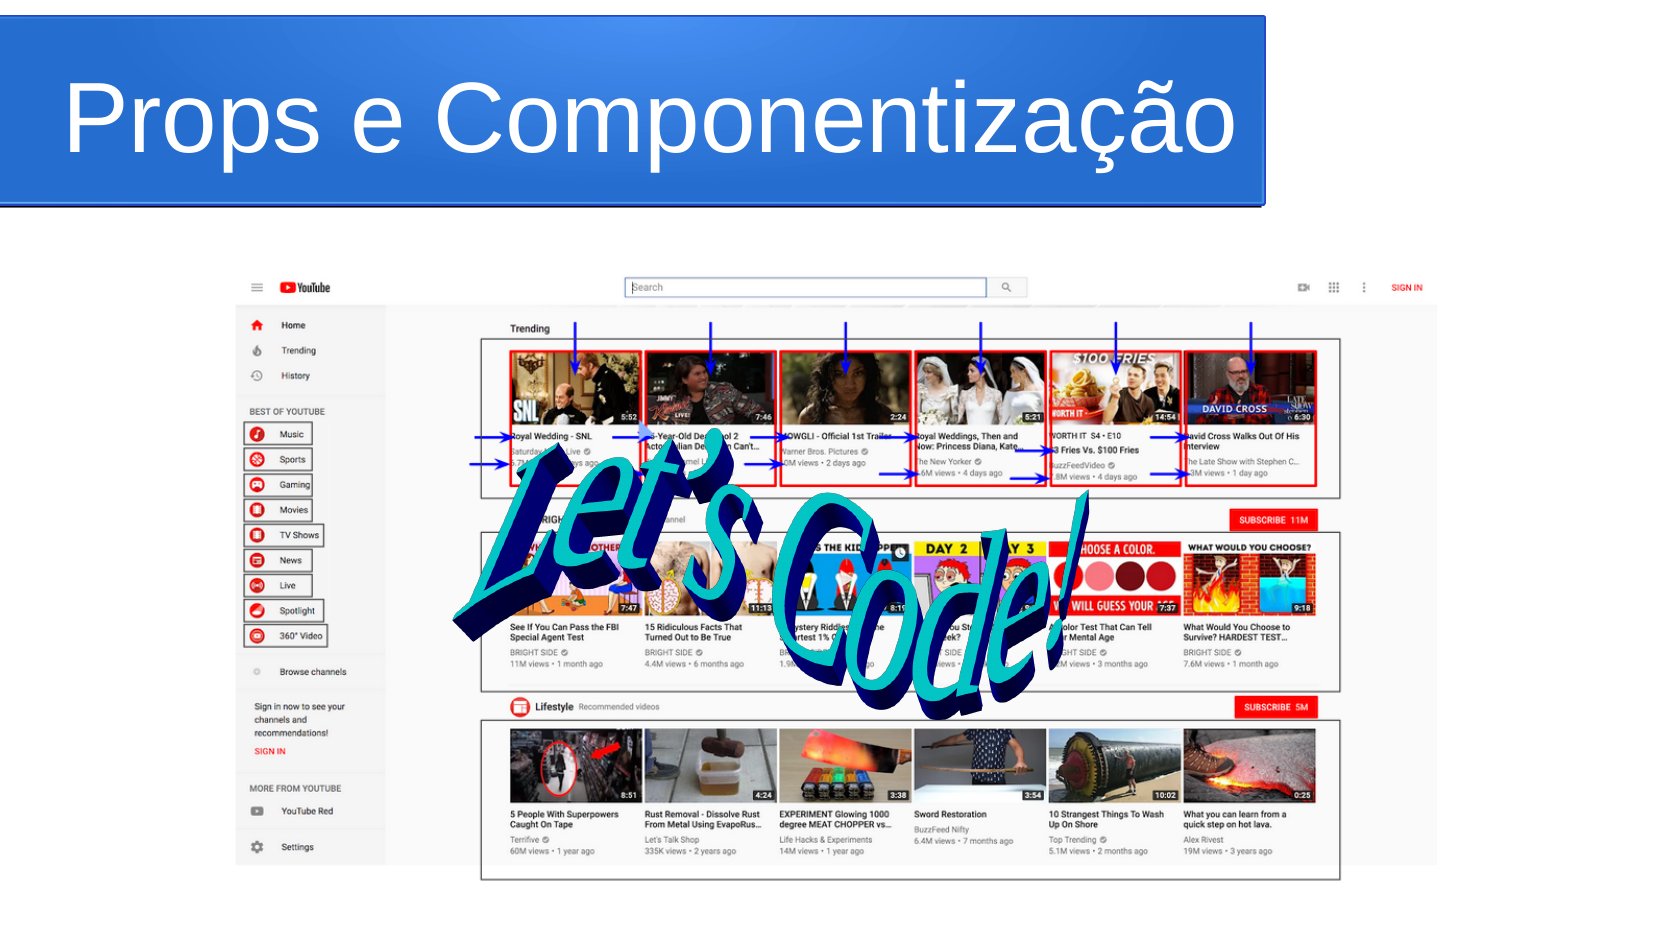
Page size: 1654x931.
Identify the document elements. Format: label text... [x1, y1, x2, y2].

picture [218, 221, 1458, 916]
picture [0, 13, 1269, 211]
text_box Props e Componentização [47, 44, 1258, 180]
